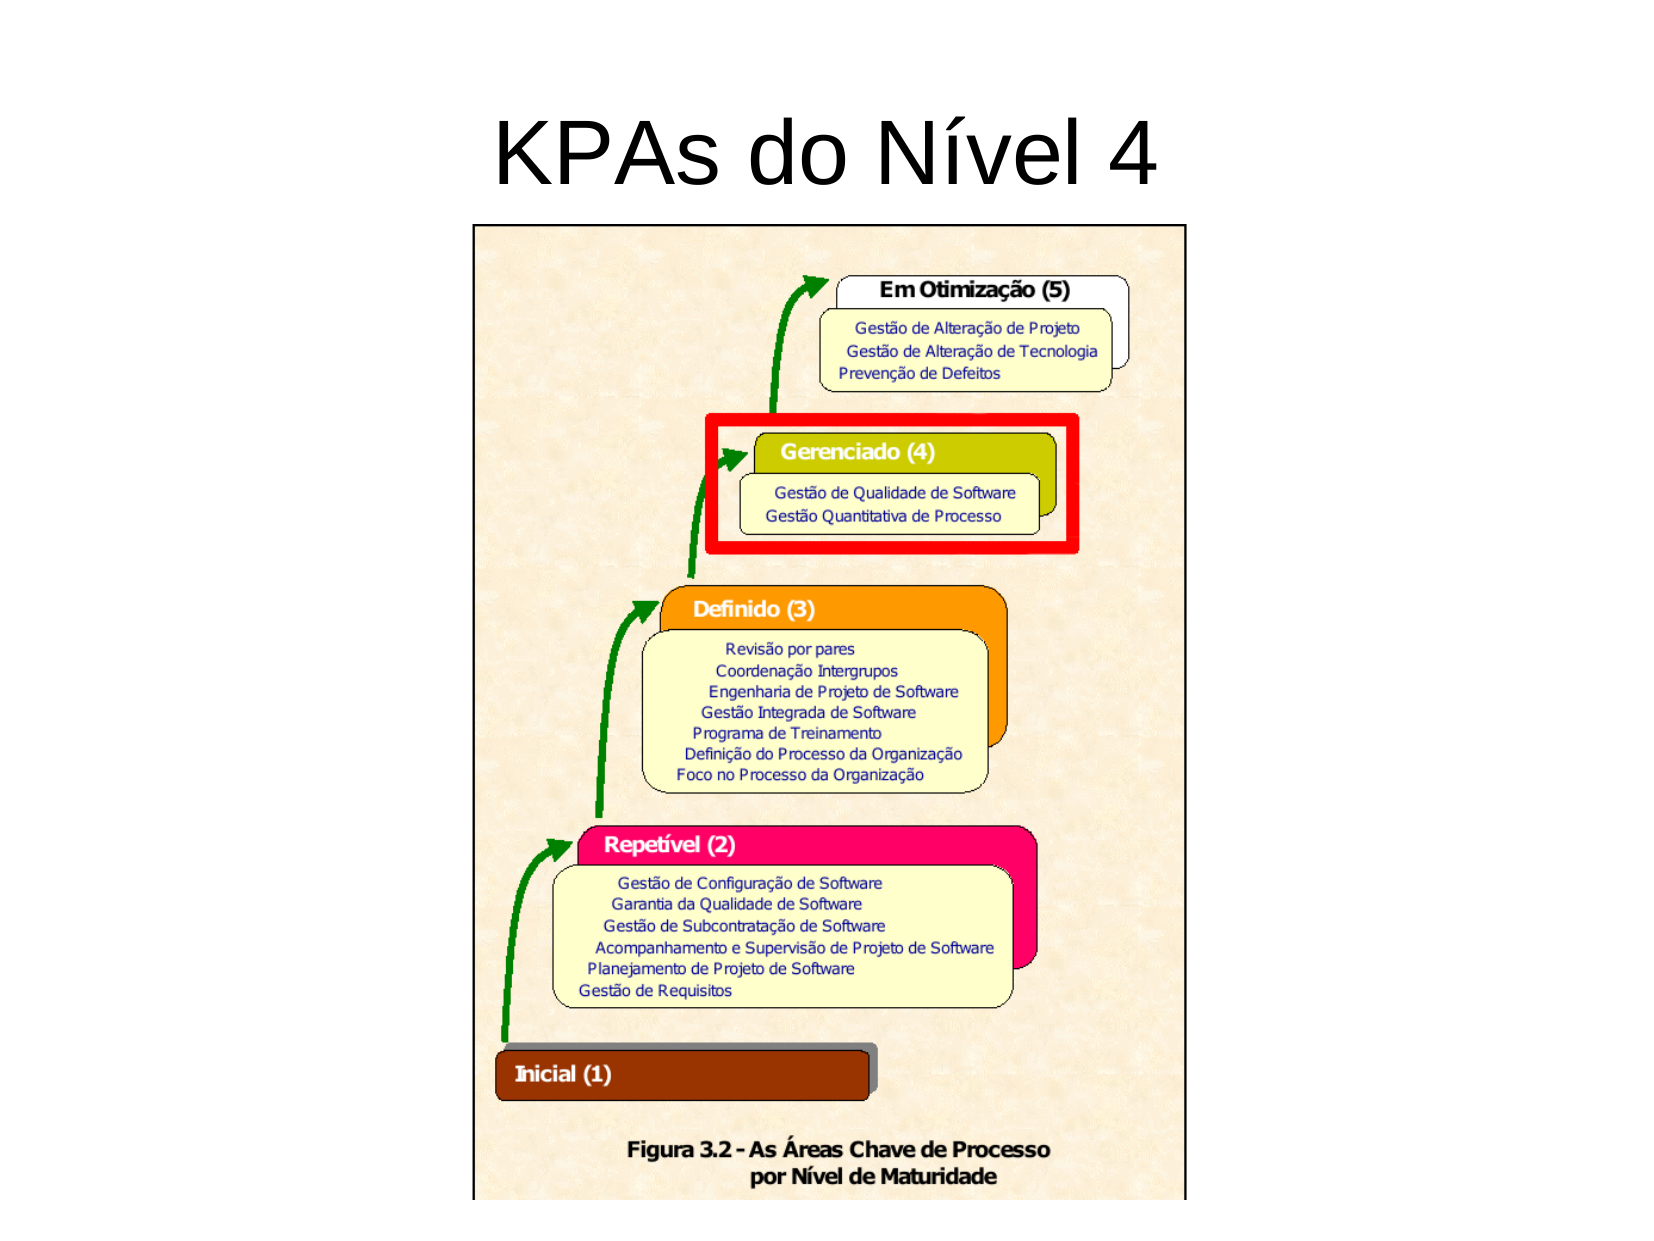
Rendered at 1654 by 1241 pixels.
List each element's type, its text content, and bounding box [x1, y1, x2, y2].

title KPAs do Nível 4 [82, 49, 1571, 257]
picture [450, 224, 1201, 1201]
